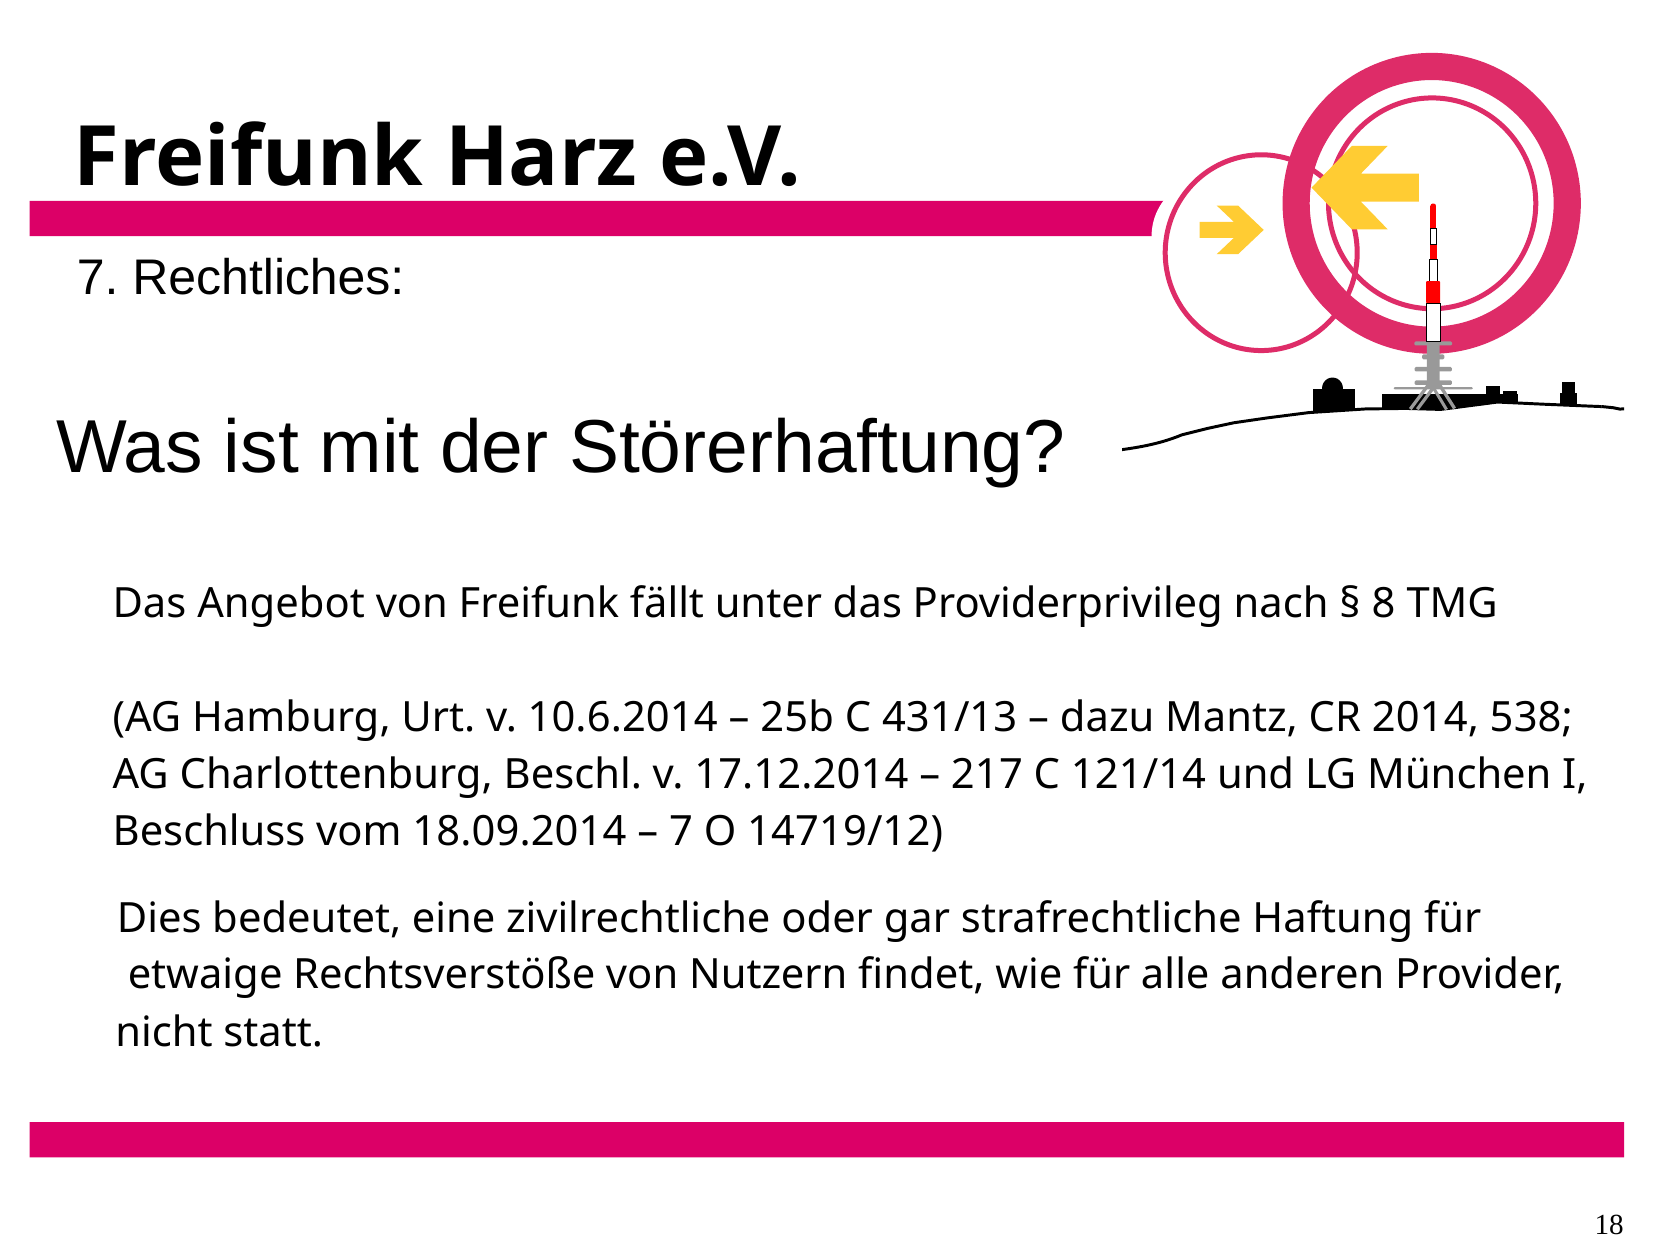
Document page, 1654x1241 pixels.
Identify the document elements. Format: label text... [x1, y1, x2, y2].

text_box 7. Rechtliches: [76, 218, 697, 337]
title Was ist mit der Störerhaftung? [0, 390, 1341, 502]
list Das Angebot von Freifunk fällt unter das Providerprivileg nach § 8 TMG (AG Hamburg, Urt. v. 10.6.2014 – 25b C 431/13 – dazu Mantz, CR 2014, 538; AG Charlottenburg, Beschl. v. 17.12.2014 – 217 C 121/14 und LG München I, Beschluss vom 18.09.2014 – 7 O 14719/12) Dies bedeutet, eine zivilrechtliche oder gar strafrechtliche Haftung für etwaige Rechtsverstöße von Nutzern findet, wie für alle anderen Provider, nicht statt. [41, 572, 1595, 1123]
